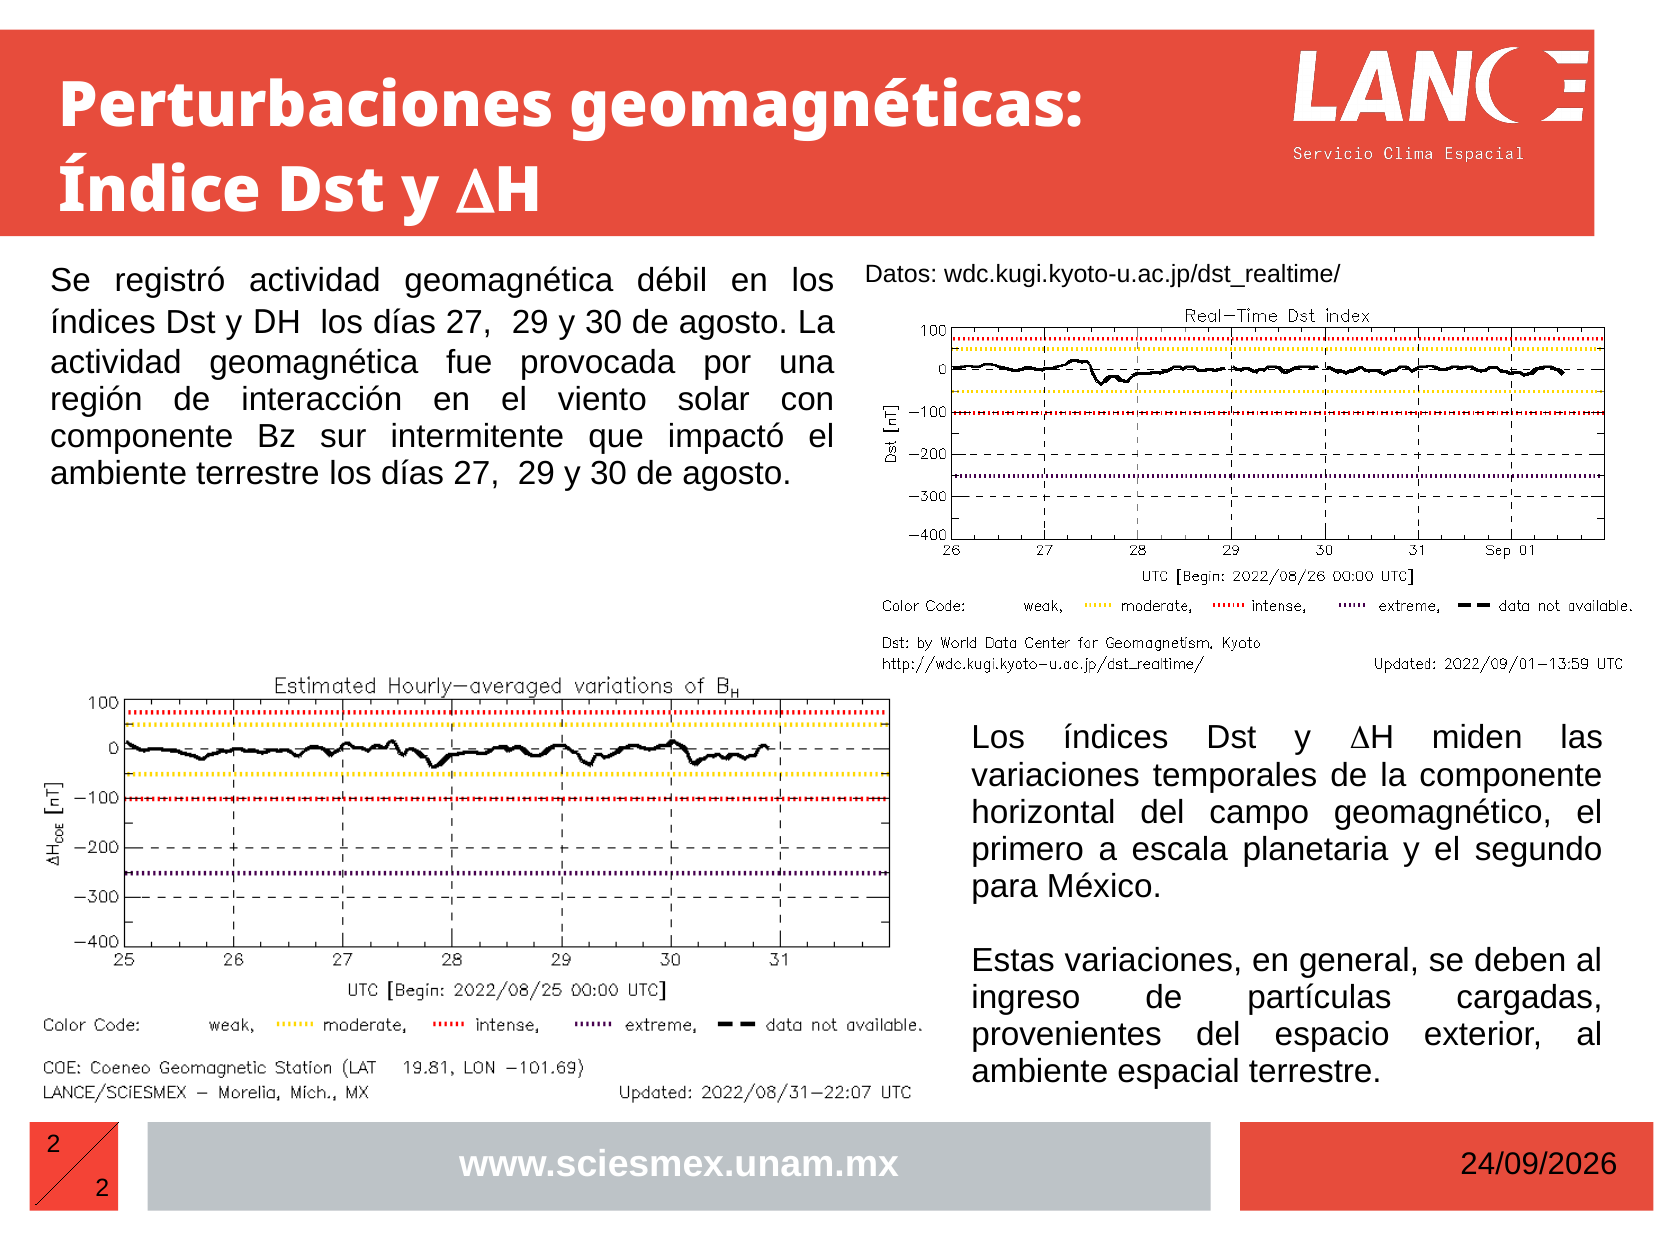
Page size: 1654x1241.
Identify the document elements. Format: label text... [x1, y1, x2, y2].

picture [34, 289, 1642, 1105]
text_box Se registró actividad geomagnética débil en los índices Dst y DH los días 27, 29 y 30 de agosto. La actividad geomagnética fue provocada por una región de interacción en el viento solar con componente Bz sur intermitente que impactó el ambiente terrestre los días 27, 29 y 30 de agosto. [35, 253, 851, 640]
picture [1293, 47, 1589, 162]
title Perturbaciones geomagnéticas: Índice Dst y DH [59, 59, 1312, 207]
text_box Los índices Dst y DH miden las variaciones temporales de la componente horizontal del campo geomagnético, el primero a escala planetaria y el segundo para México. Estas variaciones, en general, se deben al ingreso de partículas cargadas, provenientes del espacio exterior, al ambiente espacial terrestre. [956, 711, 1619, 1097]
text_box Datos: wdc.kugi.kyoto-u.ac.jp/dst_realtime/ [850, 252, 1371, 296]
text_box www.sciesmex.unam.mx [153, 1122, 1205, 1205]
text_box 2 [35, 1151, 125, 1209]
text_box 01/09/2022 [1424, 1122, 1654, 1205]
text_box <número> [31, 1122, 176, 1170]
